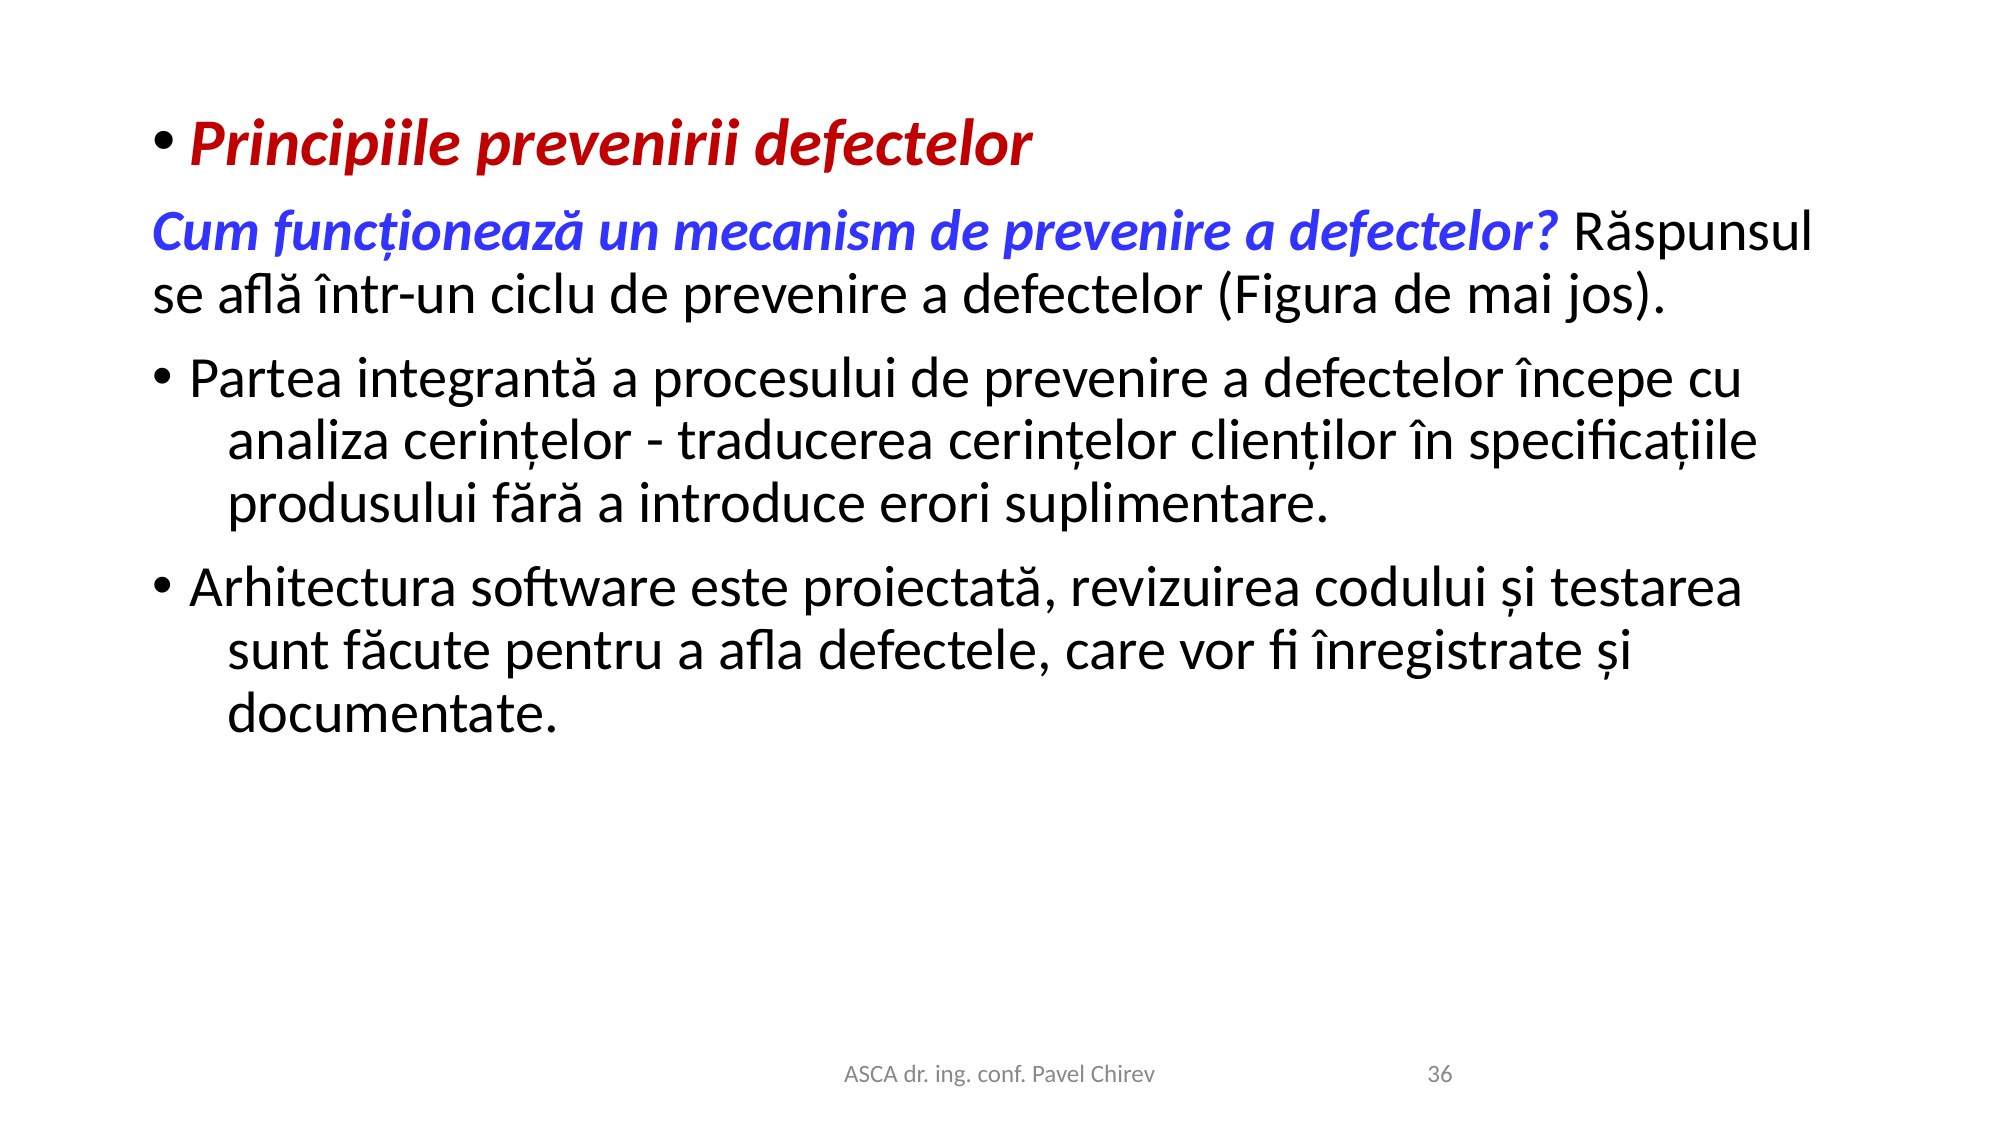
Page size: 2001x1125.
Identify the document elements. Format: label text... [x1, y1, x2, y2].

text_box ASCA dr. ing. conf. Pavel Chirev [662, 1042, 1338, 1103]
list Principiile prevenirii defectelor Cum funcționează un mecanism de prevenire a defectelor? Răspunsul se află într-un ciclu de prevenire a defectelor (Figura de mai jos). Partea integrantă a procesului de prevenire a defectelor începe cu analiza cerințelor - traducerea cerințelor clienților în specificațiile produsului fără a introduce erori suplimentare. Arhitectura software este proiectată, revizuirea codului și testarea sunt făcute pentru a afla defectele, care vor fi înregistrate și documentate. [137, 99, 1863, 1014]
text_box [1412, 1042, 1863, 1103]
